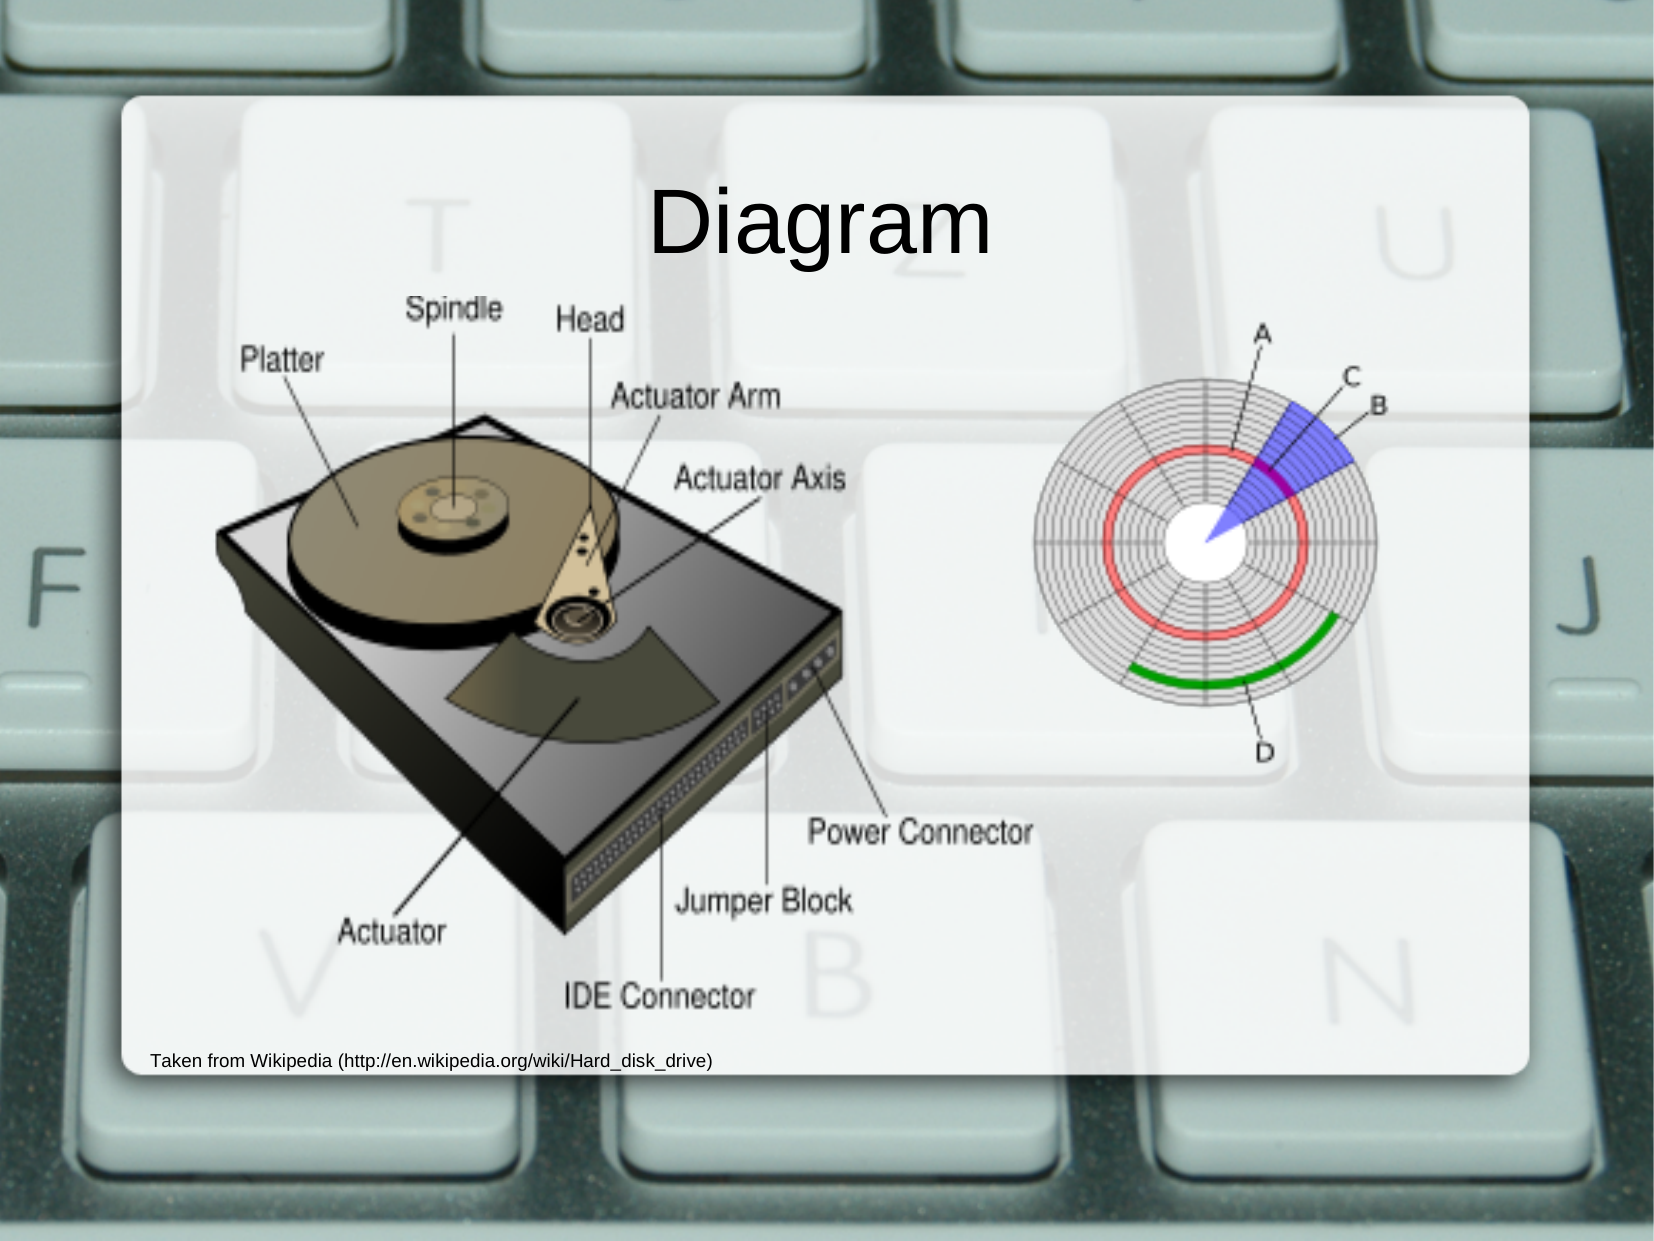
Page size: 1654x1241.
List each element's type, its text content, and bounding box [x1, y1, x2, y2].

text_box Taken from Wikipedia (http://en.wikipedia.org/wiki/Hard_disk_drive) [150, 1050, 713, 1072]
picture [0, 0, 1654, 1241]
title Diagram [135, 117, 1506, 325]
